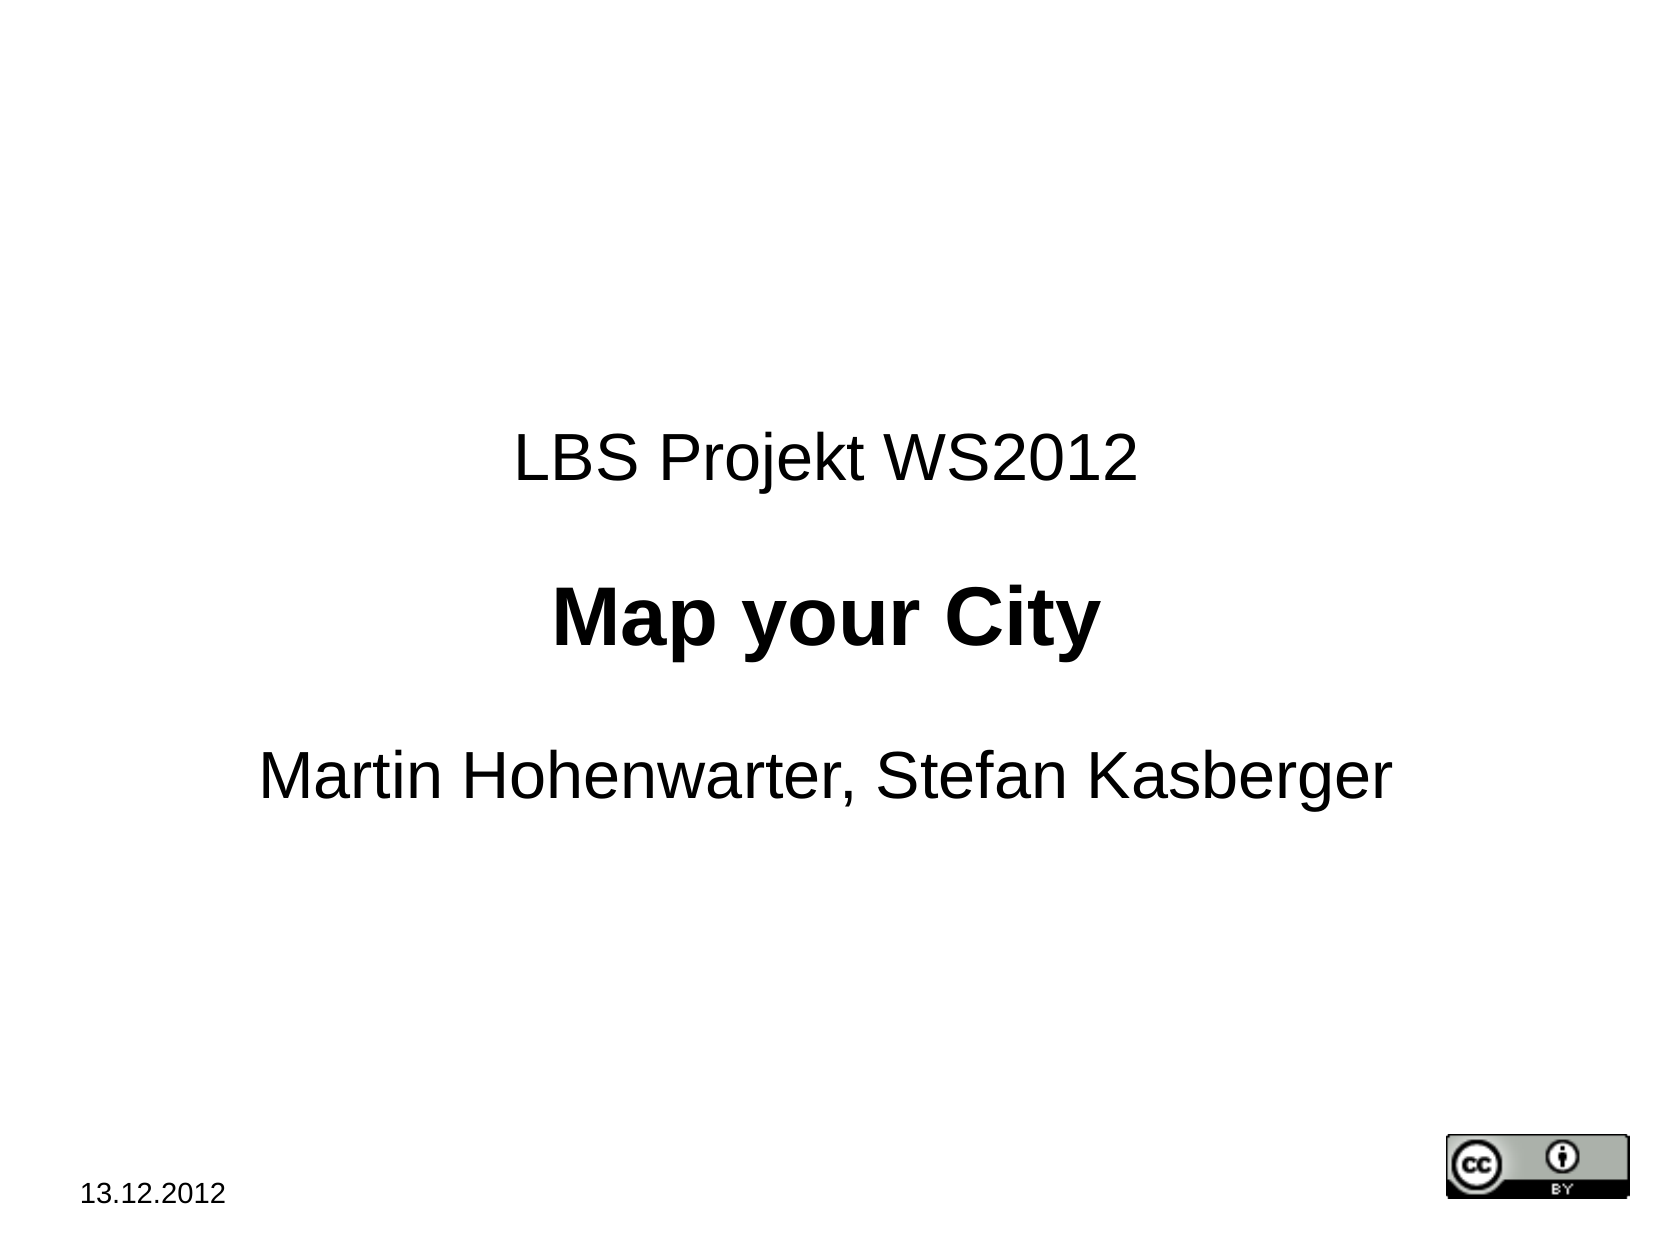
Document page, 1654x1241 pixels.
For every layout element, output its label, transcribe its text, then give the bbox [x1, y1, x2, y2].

subtitle LBS Projekt WS2012 Map your City Martin Hohenwarter, Stefan Kasberger [82, 207, 1571, 1026]
text_box 13.12.2012 [64, 1169, 727, 1217]
picture [1446, 1134, 1630, 1199]
